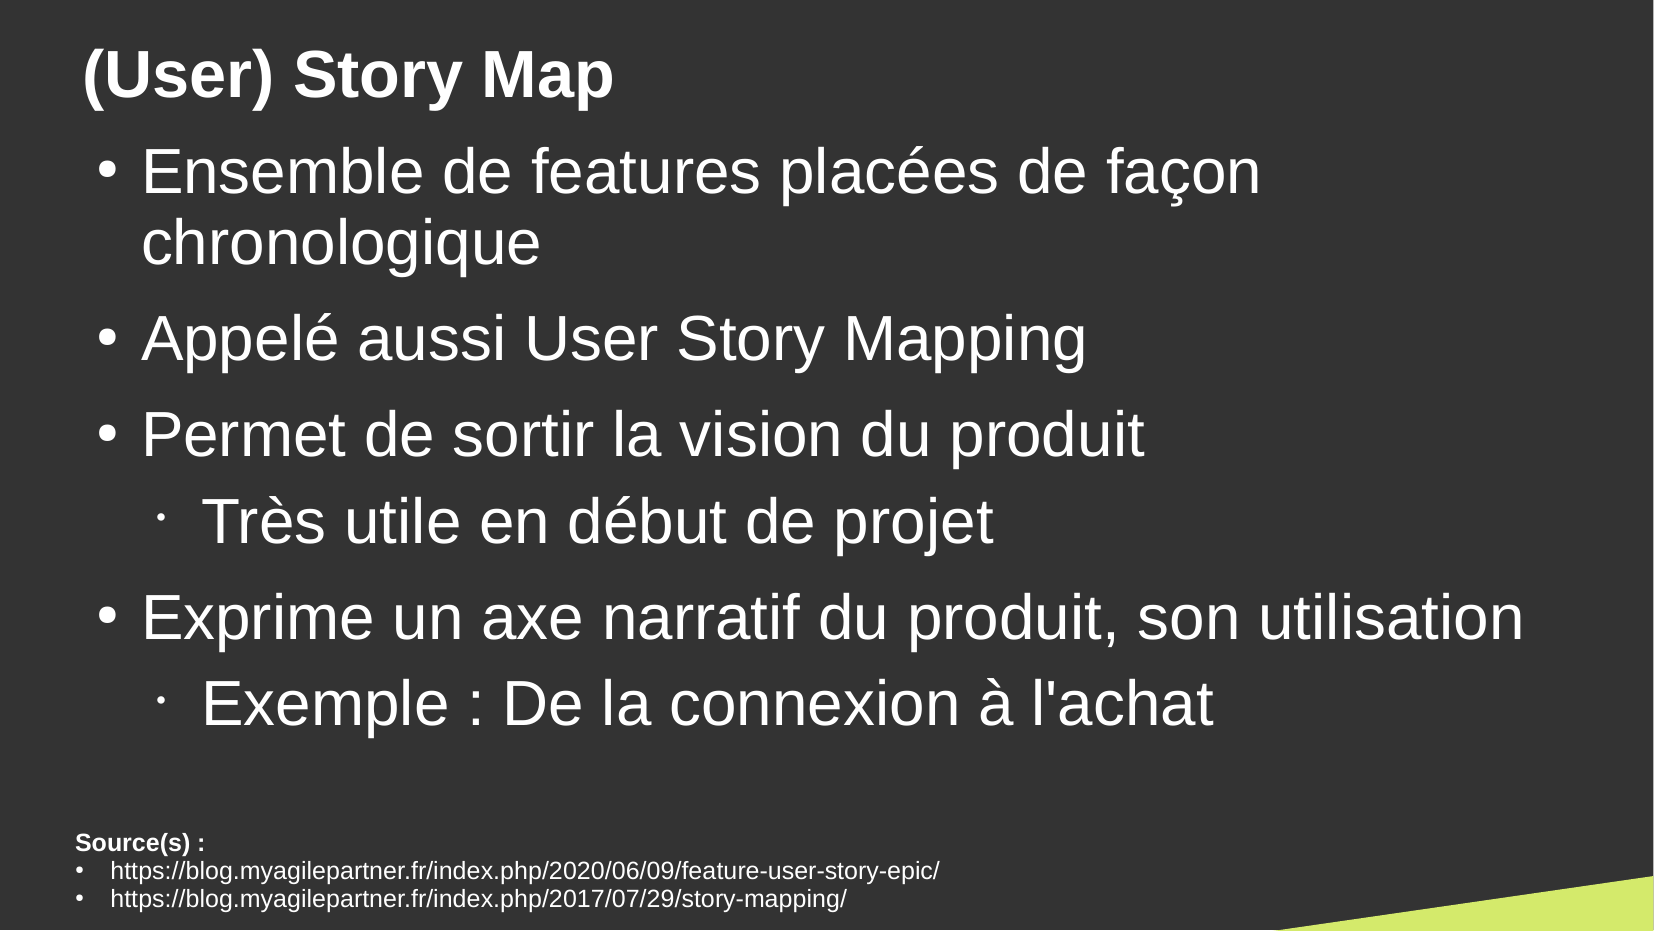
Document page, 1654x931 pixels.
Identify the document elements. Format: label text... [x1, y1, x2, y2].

text_box Source(s) : https://blog.myagilepartner.fr/index.php/2020/06/09/feature-user-story-epic/ https://blog.myagilepartner.fr/index.php/2017/07/29/story-mapping/ [60, 821, 1546, 921]
text_box [1272, 875, 1654, 931]
list Ensemble de features placées de façon chronologique Appelé aussi User Story Mapping Permet de sortir la vision du produit Très utile en début de projet Exprime un axe narratif du produit, son utilisation Exemple : De la connexion à l'achat [80, 135, 1620, 745]
title (User) Story Map [82, 37, 1571, 122]
